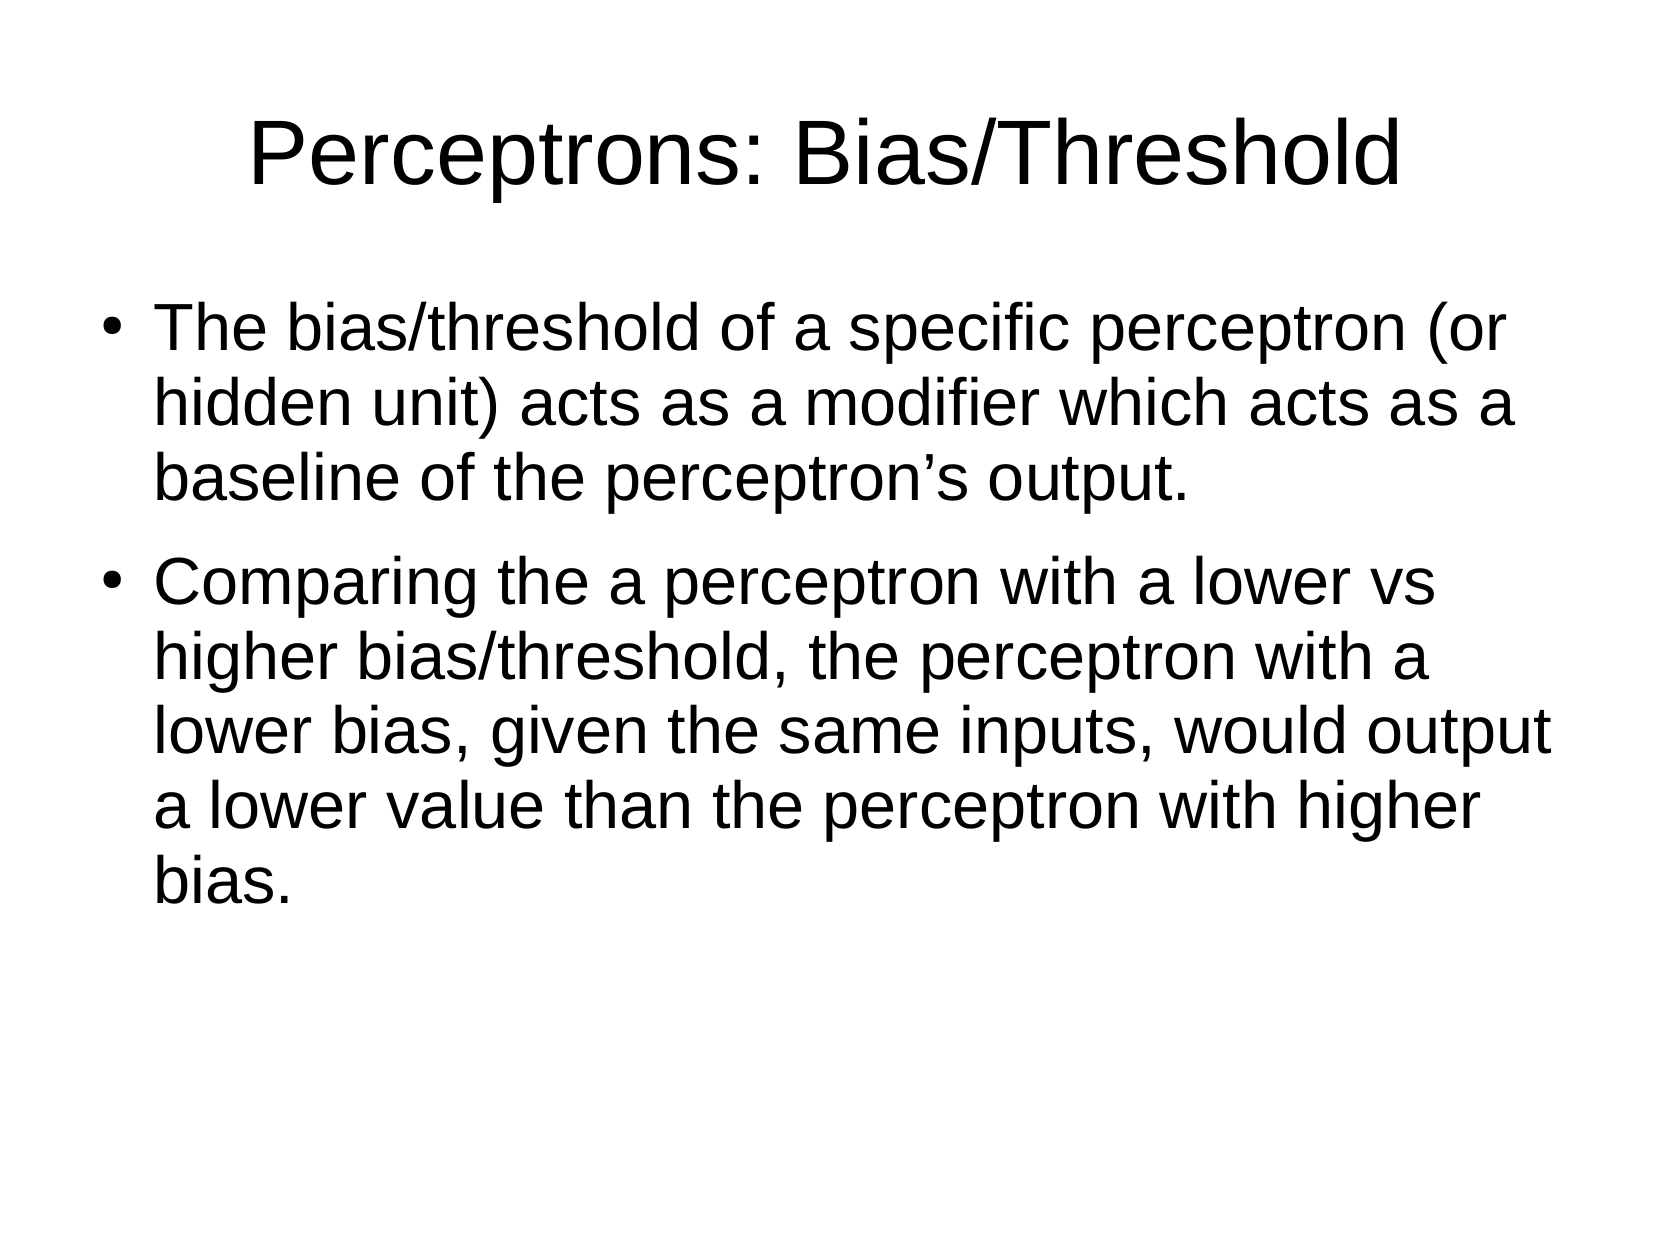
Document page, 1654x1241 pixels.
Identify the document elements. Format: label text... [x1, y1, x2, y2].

list The bias/threshold of a specific perceptron (or hidden unit) acts as a modifier which acts as a baseline of the perceptron’s output. Comparing the a perceptron with a lower vs higher bias/threshold, the perceptron with a lower bias, given the same inputs, would output a lower value than the perceptron with higher bias. [82, 290, 1571, 1010]
title Perceptrons: Bias/Threshold [82, 49, 1571, 257]
